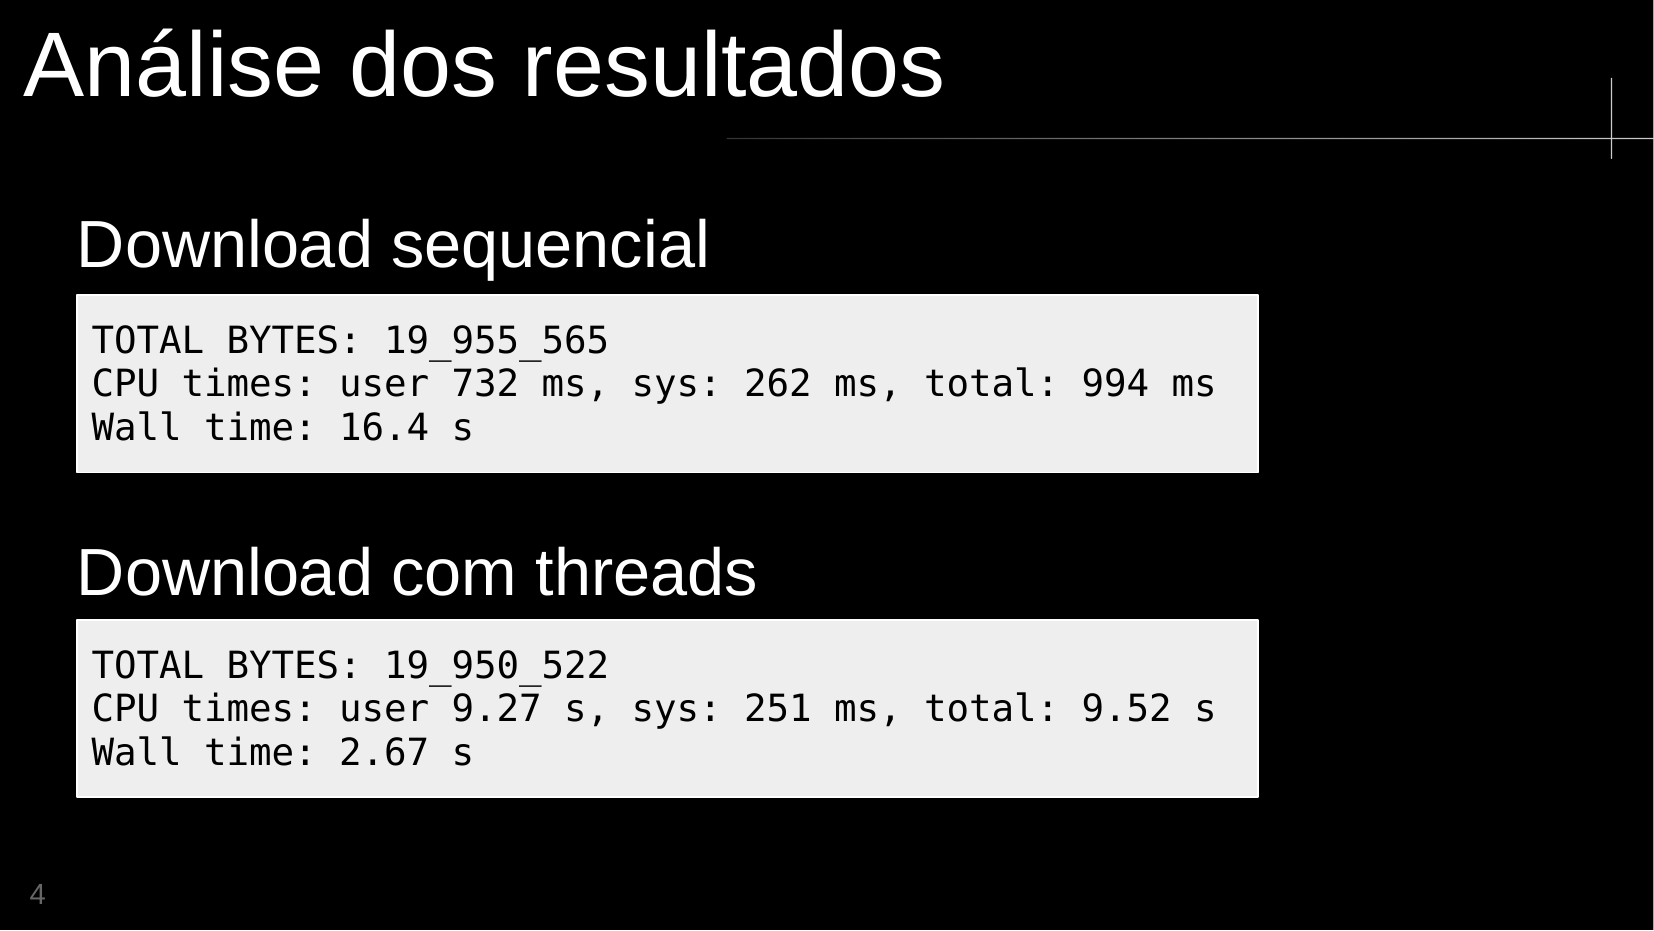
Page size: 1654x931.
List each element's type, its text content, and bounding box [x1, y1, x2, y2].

text_box TOTAL BYTES: 19_950_522 CPU times: user 9.27 s, sys: 251 ms, total: 9.52 s Wall time: 2.67 s [76, 620, 1258, 798]
list Download sequencial Download com threads [76, 206, 1565, 857]
text_box TOTAL BYTES: 19_955_565 CPU times: user 732 ms, sys: 262 ms, total: 994 ms Wall time: 16.4 s [76, 295, 1258, 473]
title Análise dos resultados [23, 11, 1589, 119]
